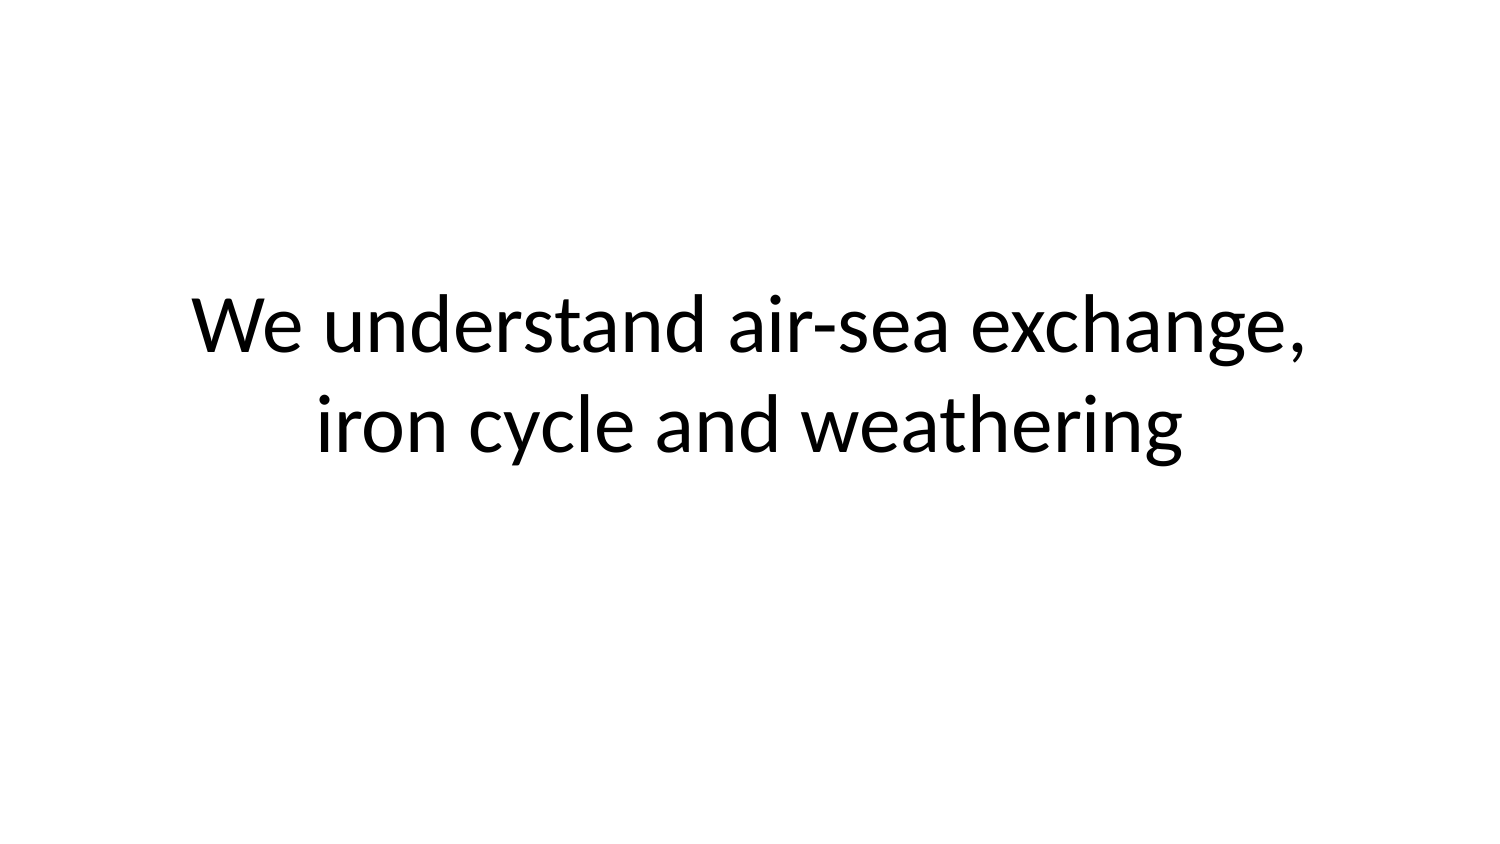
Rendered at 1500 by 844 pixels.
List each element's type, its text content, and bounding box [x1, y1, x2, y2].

title We understand air-sea exchange, iron cycle and weathering [112, 262, 1388, 443]
